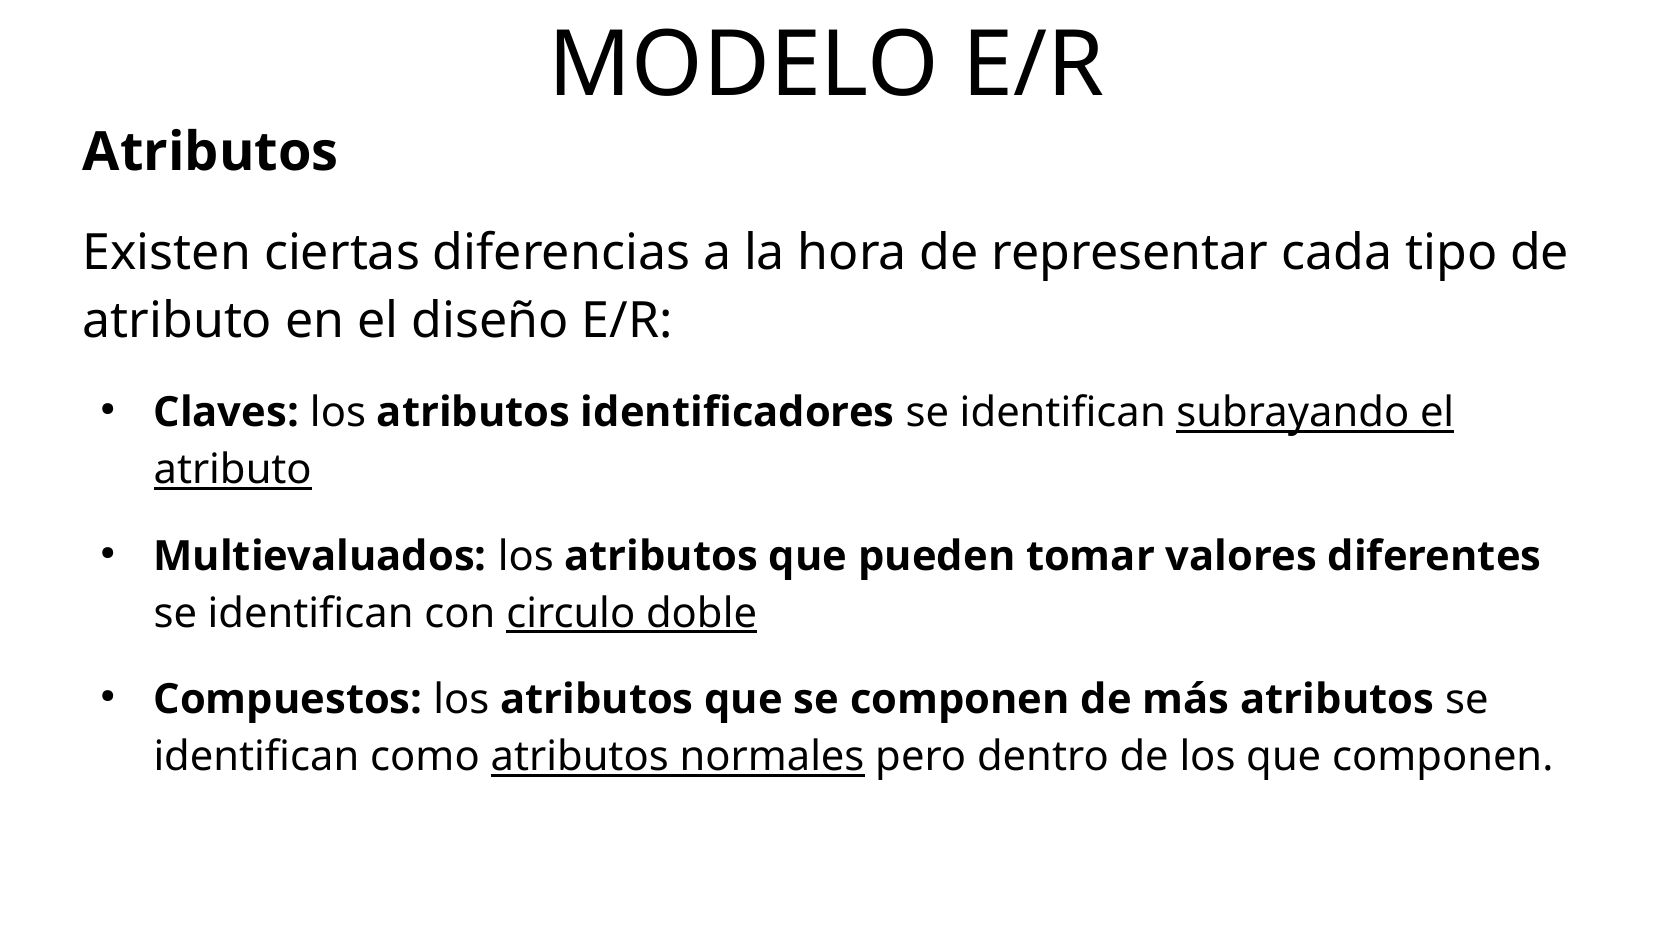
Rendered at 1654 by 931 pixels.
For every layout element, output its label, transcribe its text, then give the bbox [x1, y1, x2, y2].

title MODELO E/R [82, 1, 1571, 112]
list Atributos Existen ciertas diferencias a la hora de representar cada tipo de atributo en el diseño E/R: Claves: los atributos identificadores se identifican subrayando el atributo Multievaluados: los atributos que pueden tomar valores diferentes se identifican con circulo doble Compuestos: los atributos que se componen de más atributos se identifican como atributos normales pero dentro de los que componen. [82, 112, 1571, 898]
